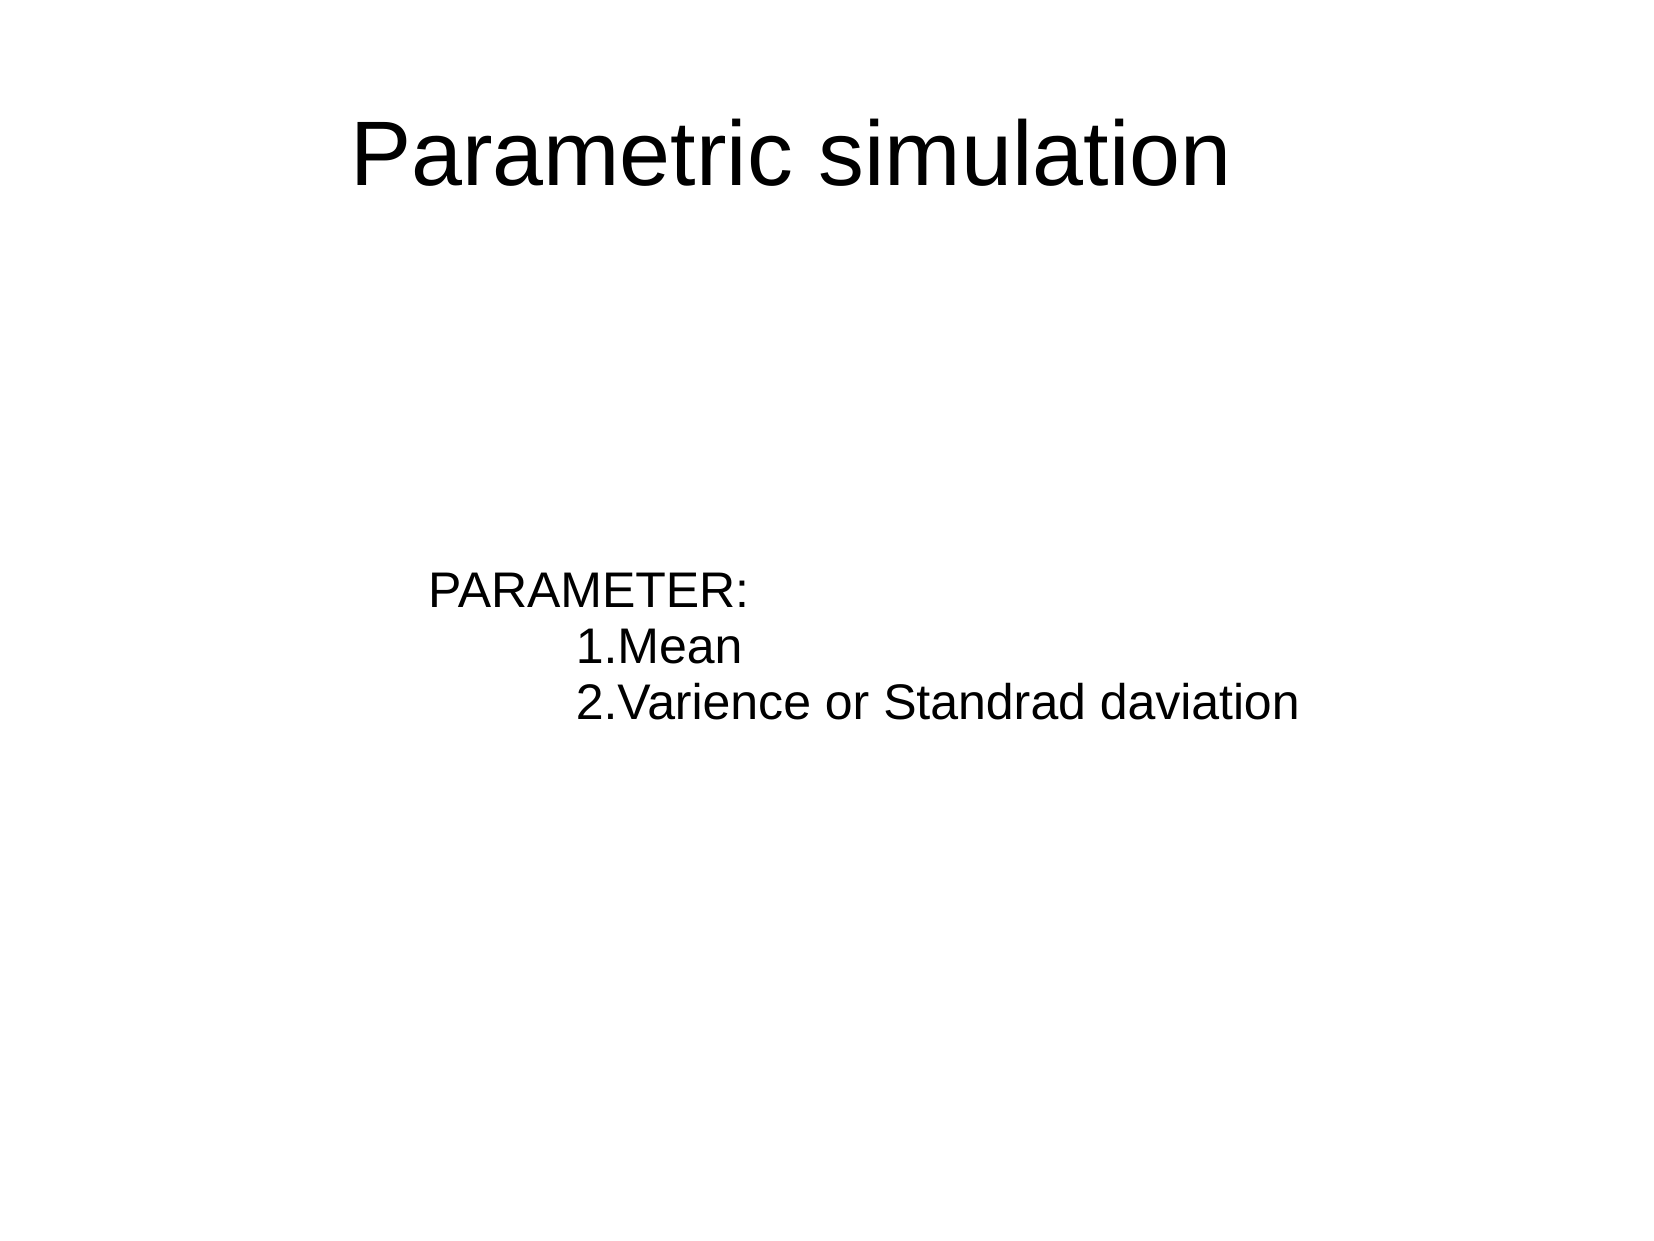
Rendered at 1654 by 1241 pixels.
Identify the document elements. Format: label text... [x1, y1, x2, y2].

text_box PARAMETER: 1.Mean 2.Varience or Standrad daviation [413, 555, 1512, 851]
title Parametric simulation [94, 0, 1312, 206]
